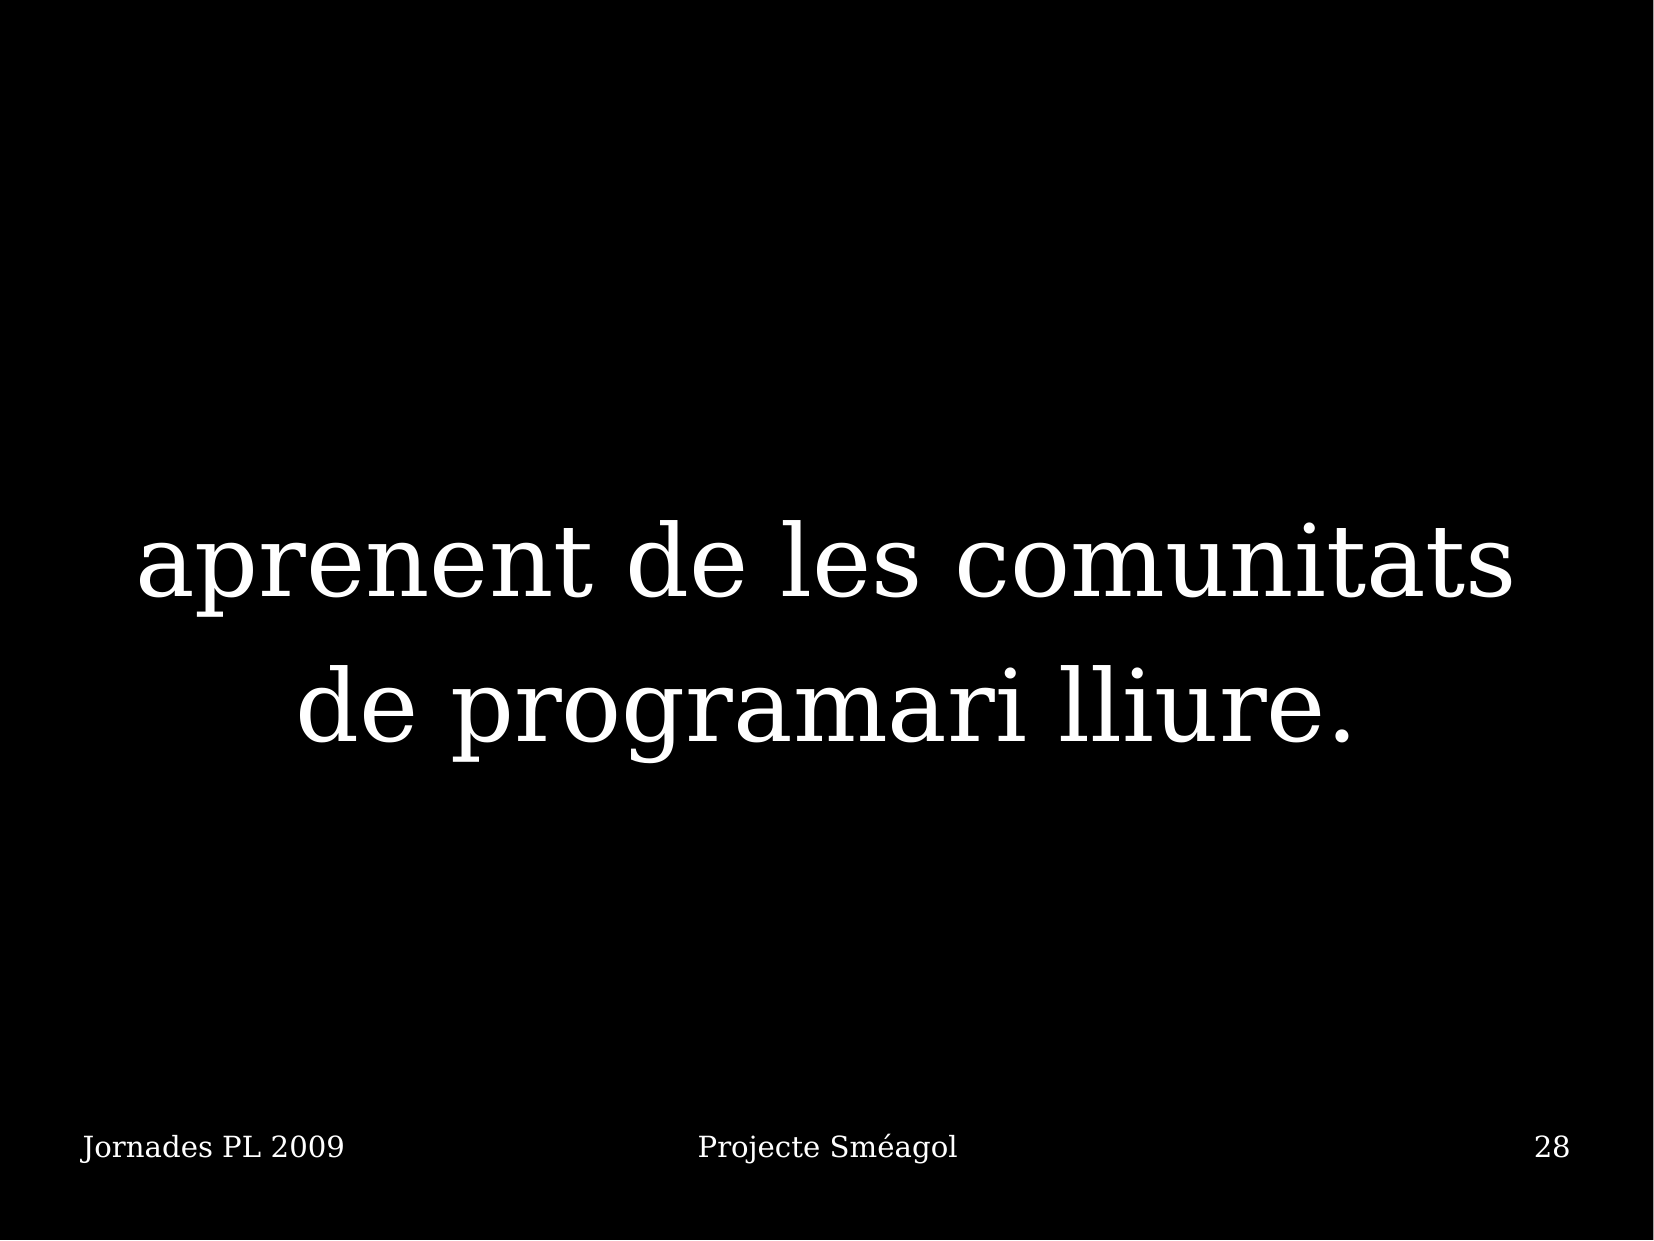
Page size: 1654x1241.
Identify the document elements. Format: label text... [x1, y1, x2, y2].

title aprenent de les comunitats de programari lliure. [59, 489, 1595, 751]
